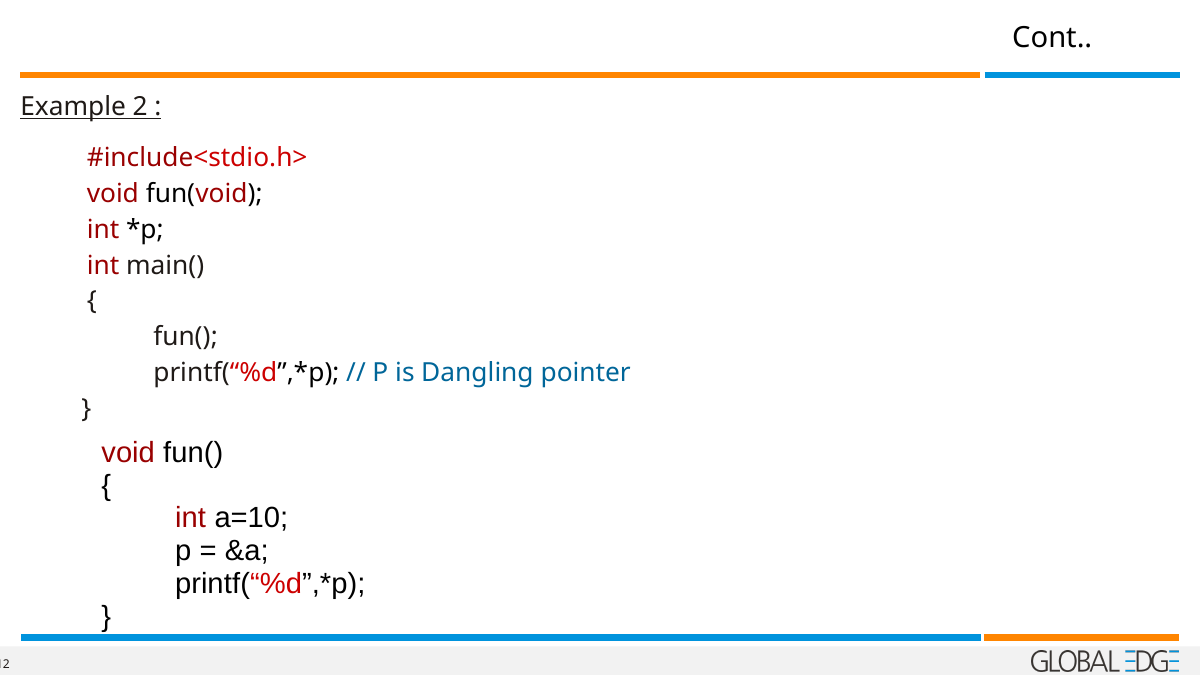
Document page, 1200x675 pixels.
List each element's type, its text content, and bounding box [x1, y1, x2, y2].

text_box void fun() { int a=10; p = &a; printf(“%d”,*p); } [86, 428, 630, 675]
title Cont.. [12, 9, 1170, 63]
picture [1031, 650, 1179, 672]
list Example 2 : #include<stdio.h> void fun(void); int *p; int main() { fun(); printf(“%d”,*p); // P is Dangling pointer } [20, 87, 1179, 426]
